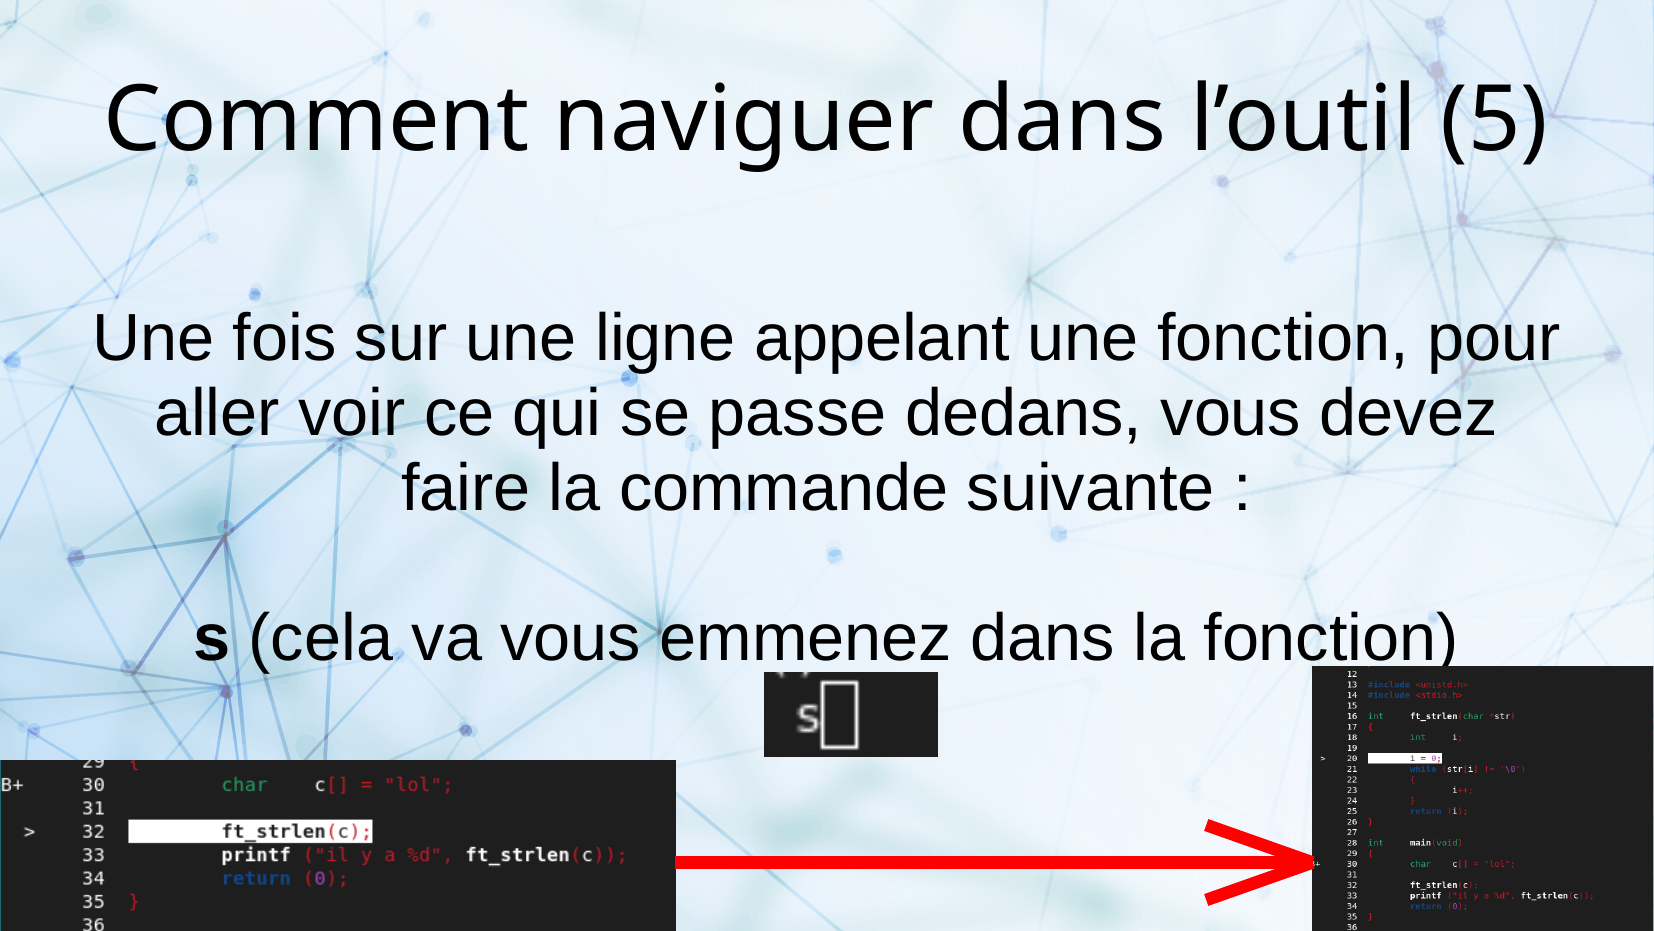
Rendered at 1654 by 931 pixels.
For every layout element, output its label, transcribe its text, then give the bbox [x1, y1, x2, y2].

subtitle Une fois sur une ligne appelant une fonction, pour aller voir ce qui se passe dedans, vous devez faire la commande suivante : s (cela va vous emmenez dans la fonction) [82, 217, 1571, 758]
title Comment naviguer dans l’outil (5) [82, 37, 1571, 193]
picture [0, 0, 1654, 931]
